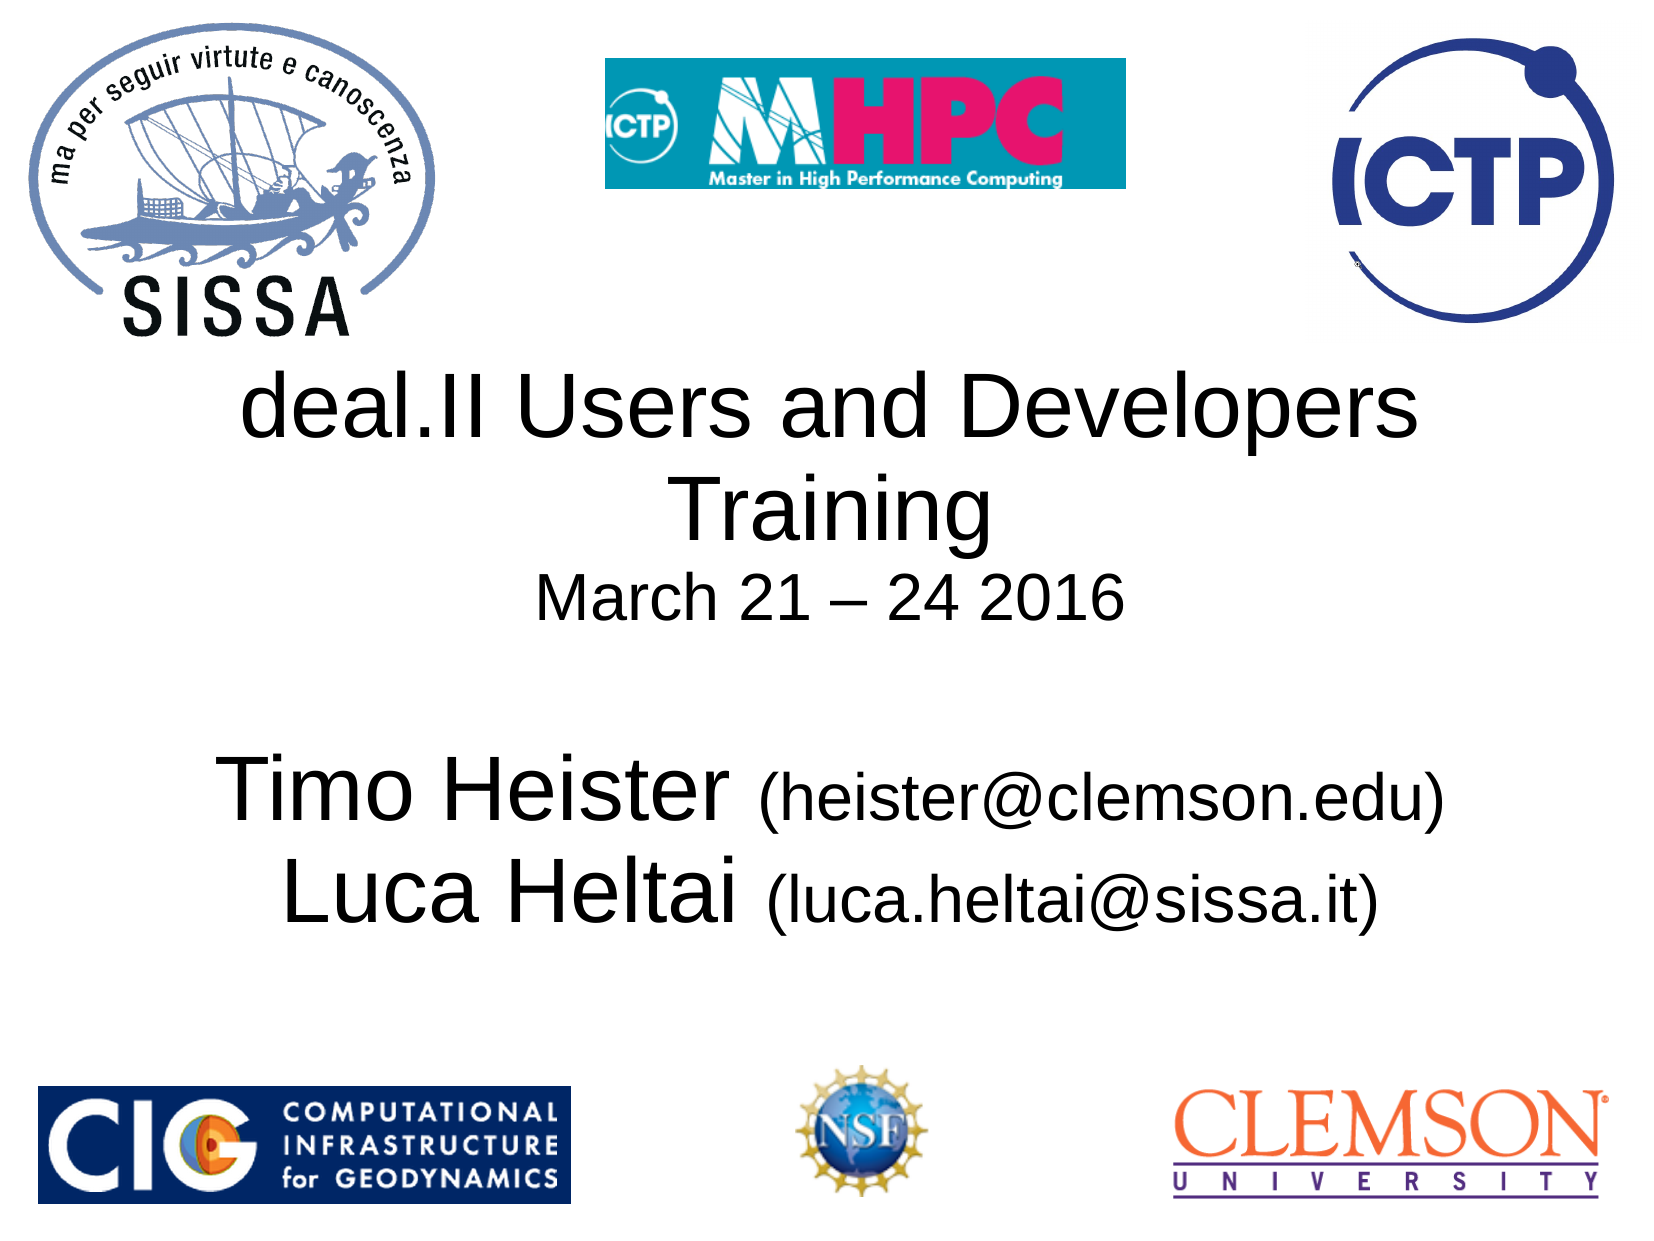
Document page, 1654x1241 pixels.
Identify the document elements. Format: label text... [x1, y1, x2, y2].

picture [795, 1065, 946, 1197]
picture [38, 1086, 571, 1204]
subtitle [99, 710, 1555, 1026]
picture [605, 58, 1126, 189]
picture [1161, 1079, 1621, 1213]
picture [1305, 20, 1642, 343]
title deal.II Users and Developers Training March 21 – 24 2016 Timo Heister (heister@clemson.edu) Luca Heltai (luca.heltai@sissa.it) [86, 251, 1576, 1046]
picture [27, 21, 436, 338]
